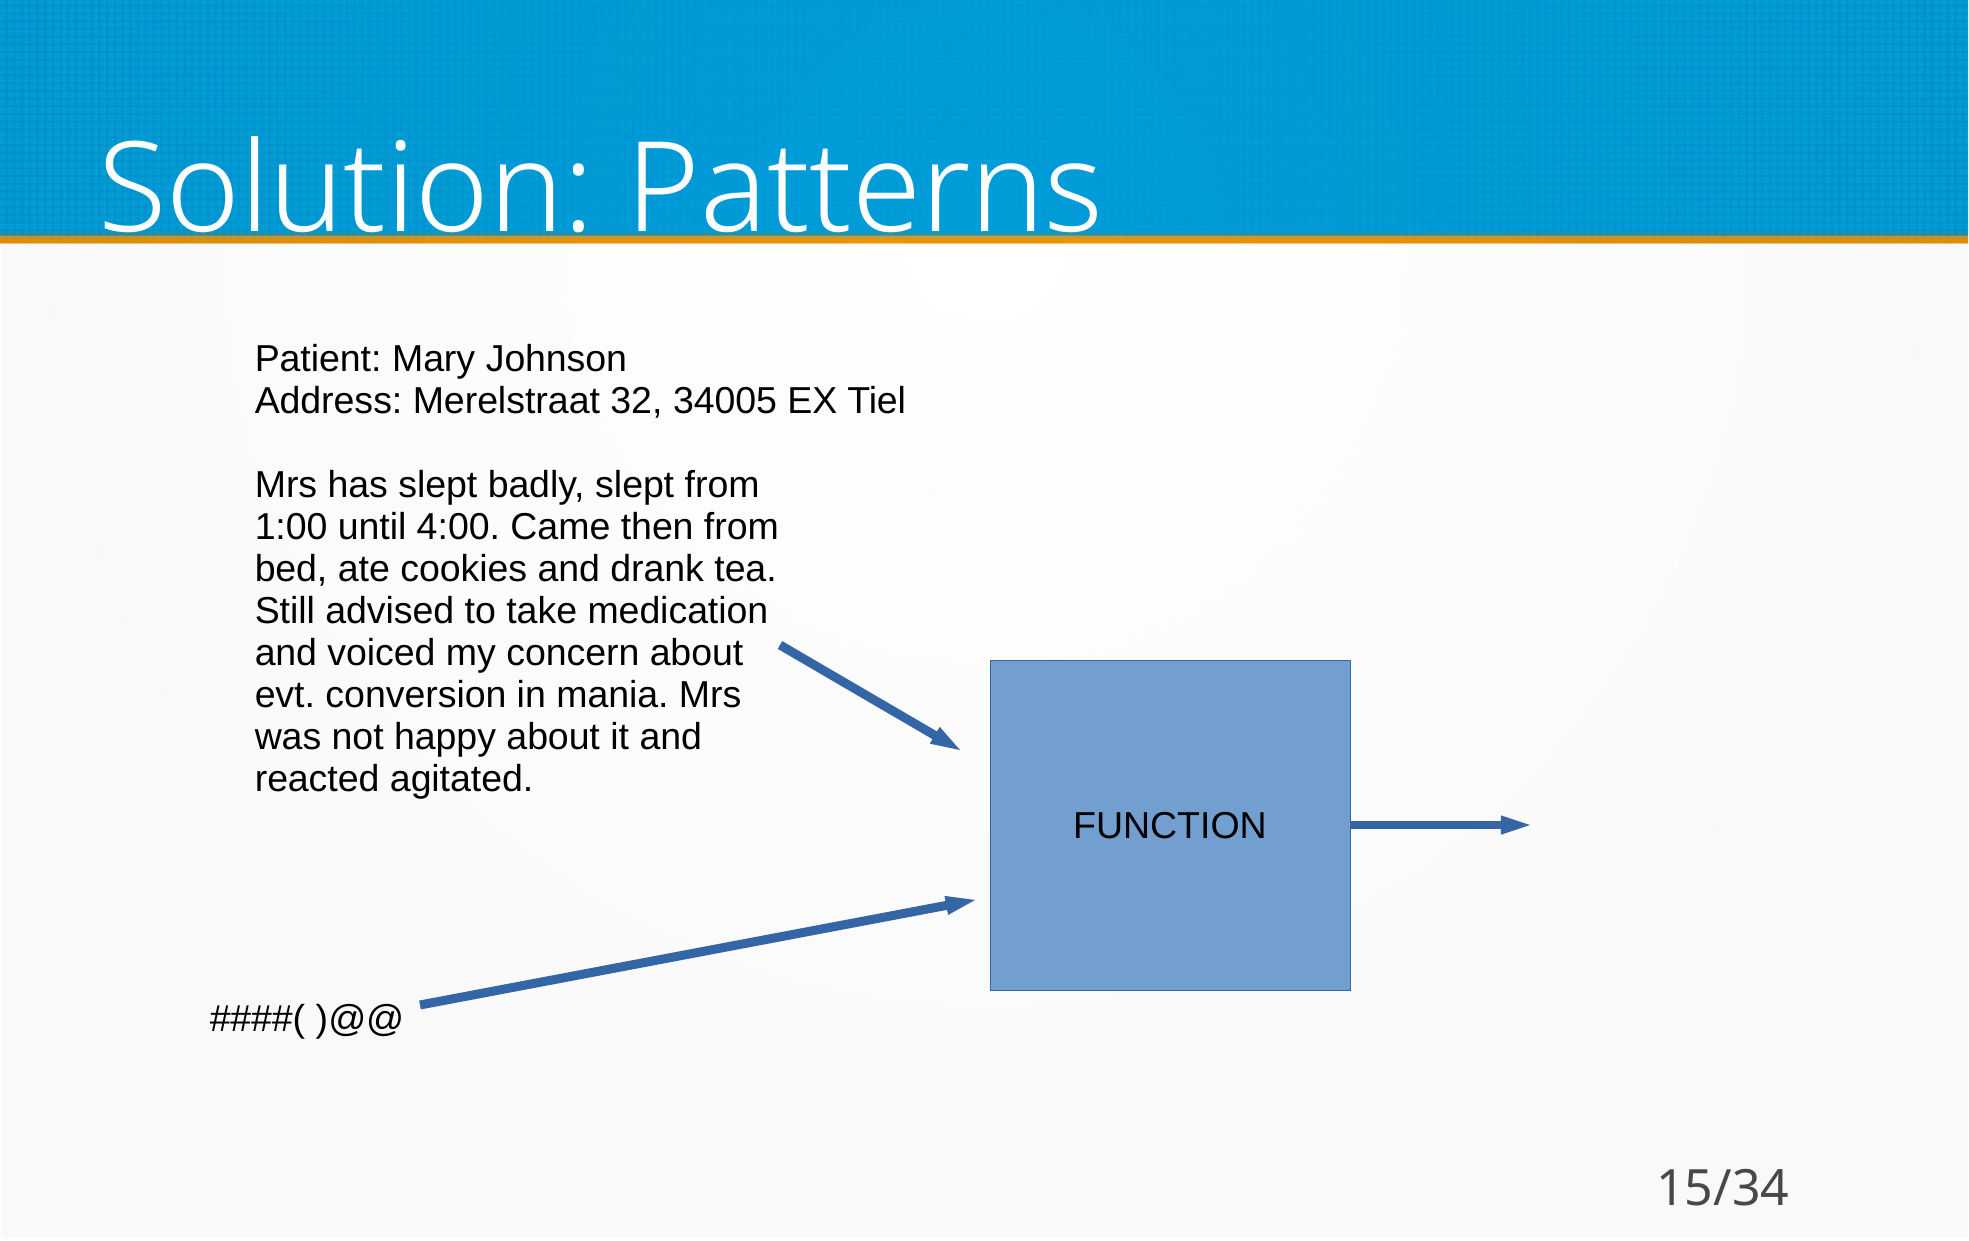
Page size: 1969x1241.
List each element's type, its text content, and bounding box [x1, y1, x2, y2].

title Solution: Patterns [98, 49, 1870, 257]
text_box ####( )@@ [195, 990, 751, 1047]
text_box FUNCTION [990, 660, 1351, 991]
picture [0, 233, 1969, 1241]
text_box Patient: Mary Johnson Address: Merelstraat 32, 34005 EX Tiel Mrs has slept badly, slept from 1:00 until 4:00. Came then from bed, ate cookies and drank tea. Still advised to take medication and voiced my concern about evt. conversion in mania. Mrs was not happy about it and reacted agitated. [240, 330, 991, 807]
